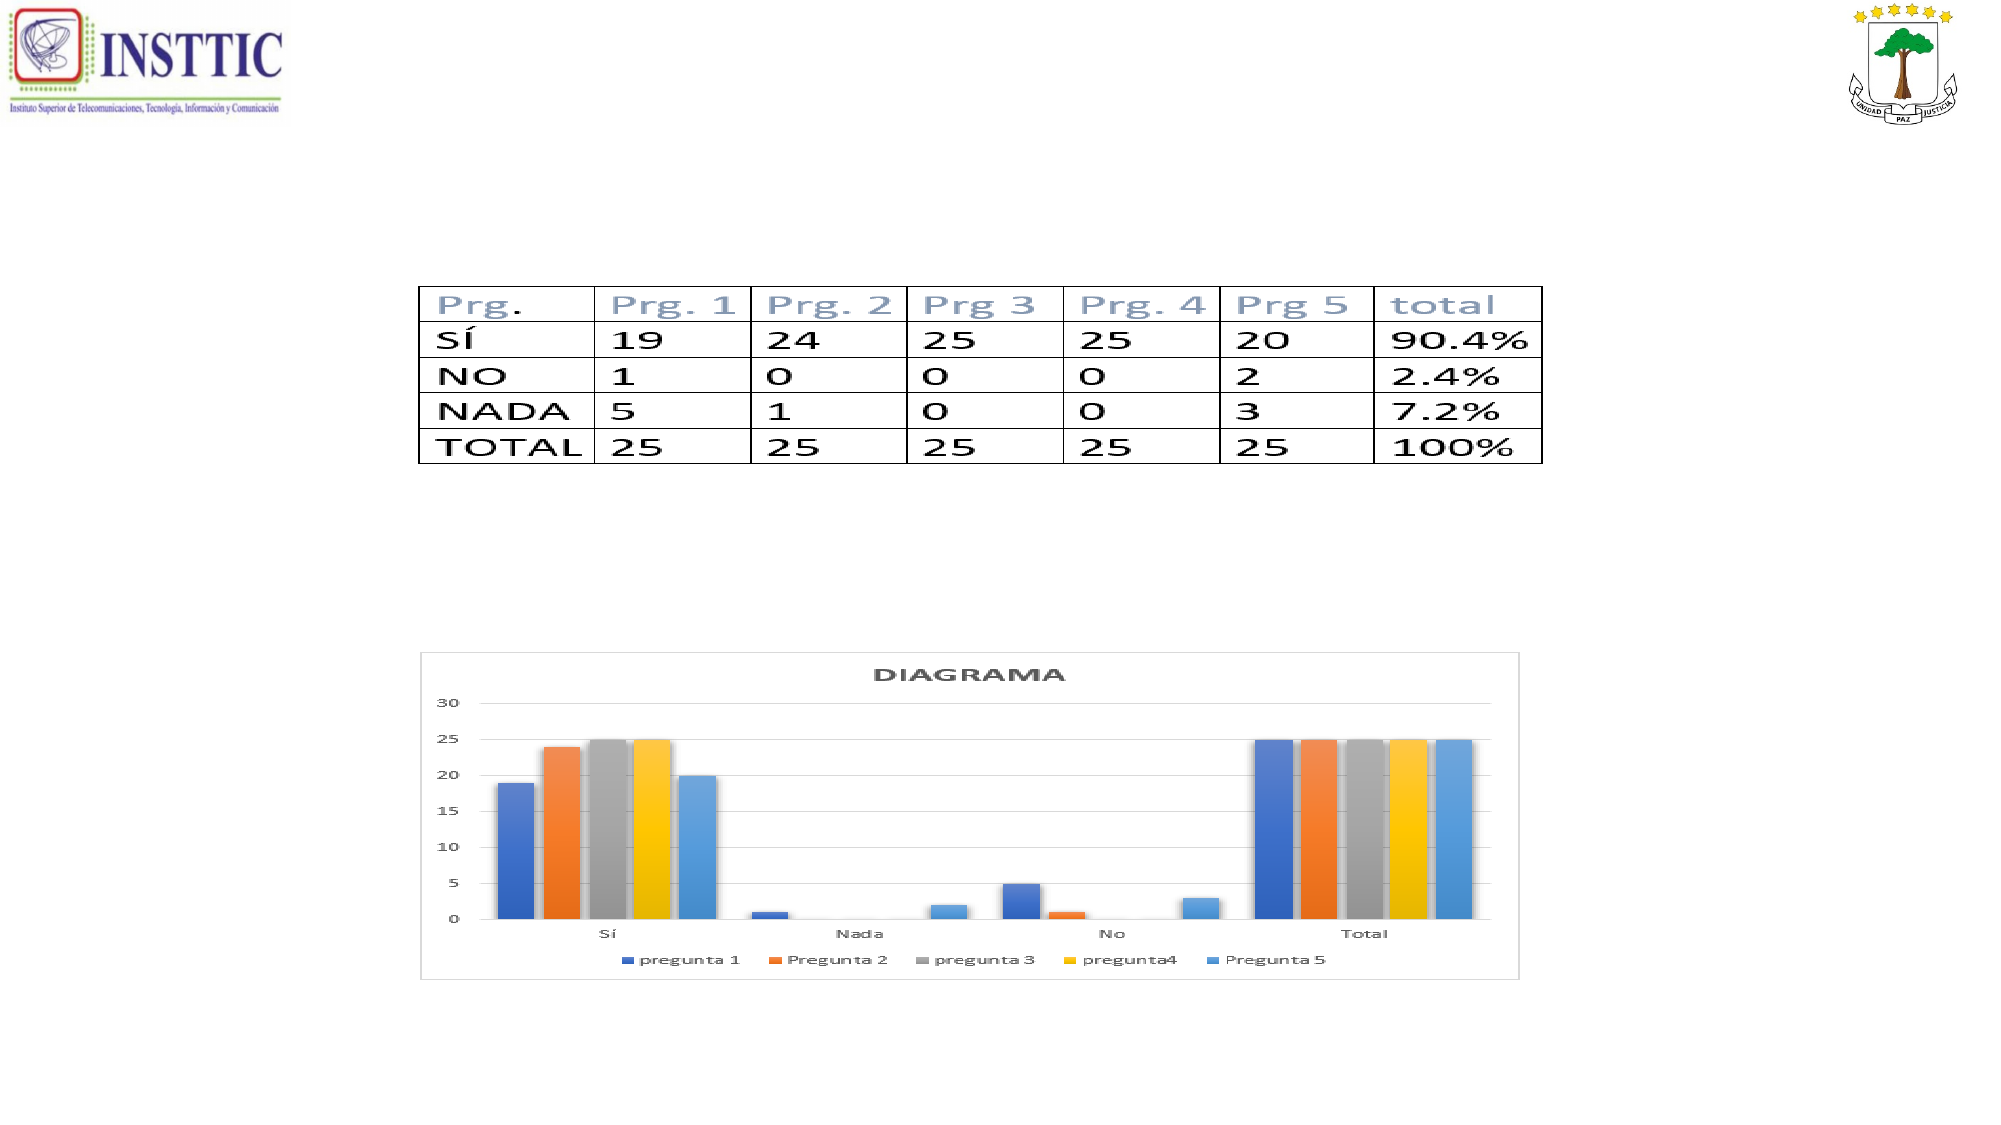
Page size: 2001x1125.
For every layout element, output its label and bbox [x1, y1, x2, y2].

picture [1803, 0, 2000, 129]
picture [331, 259, 1635, 1016]
picture [0, 0, 291, 127]
